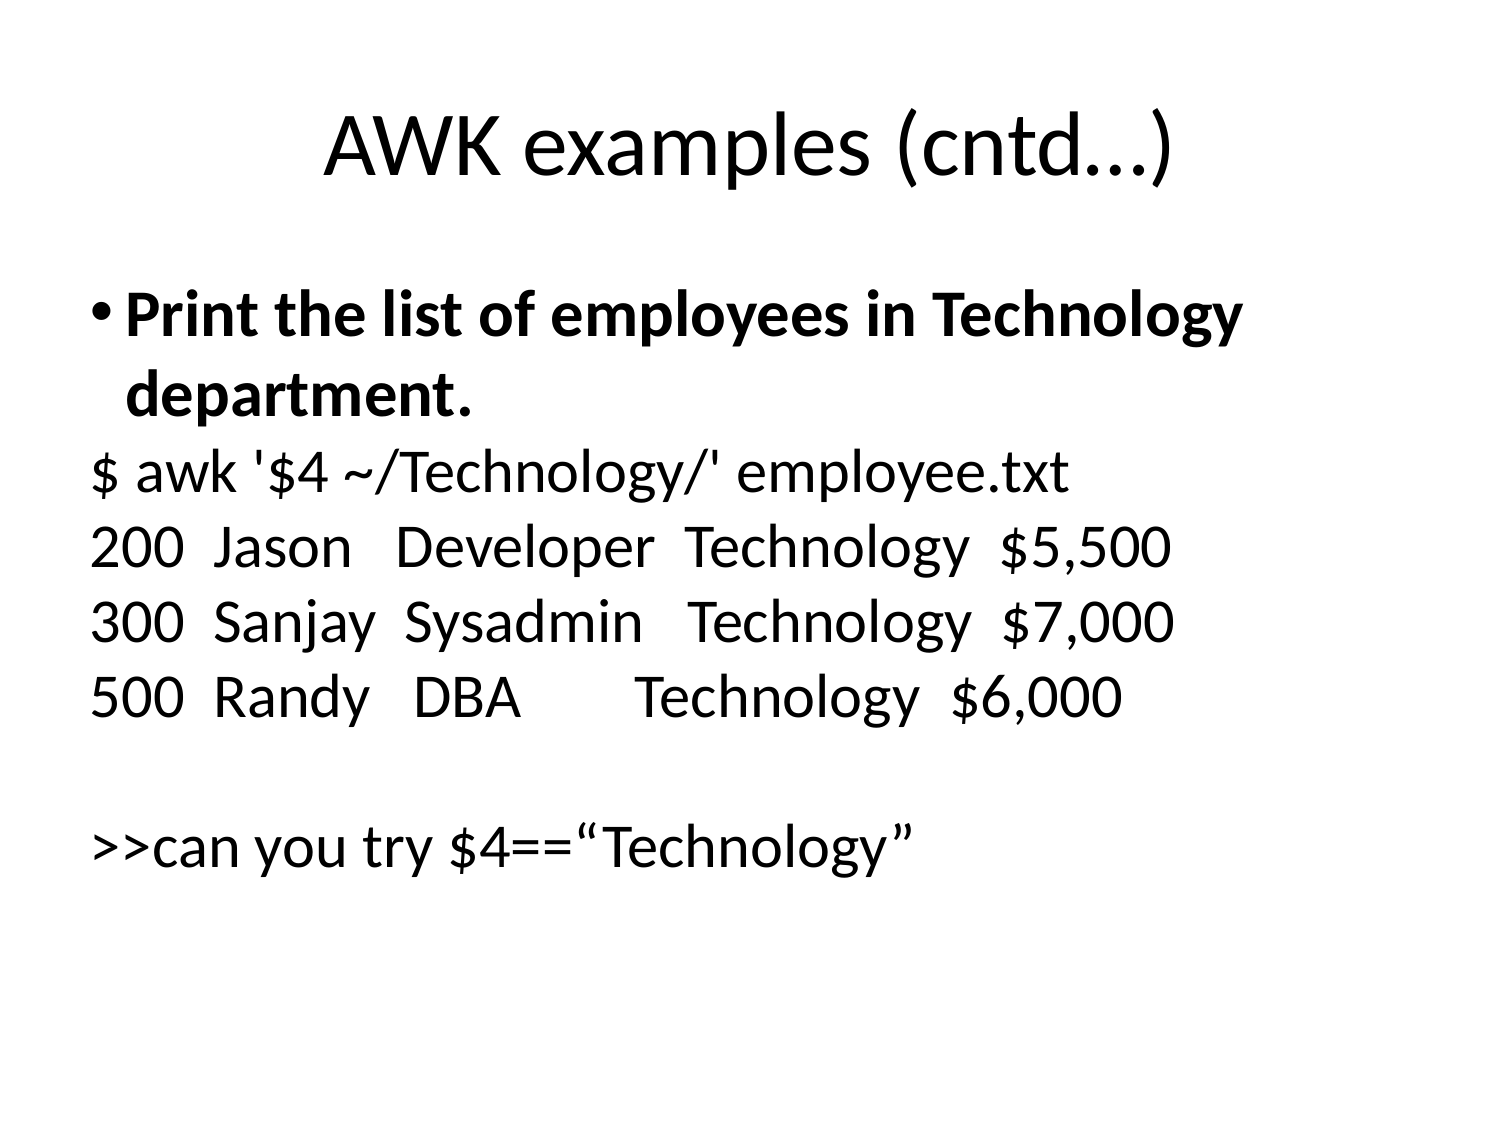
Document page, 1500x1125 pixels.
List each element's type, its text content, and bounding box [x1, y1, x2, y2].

text_box AWK examples (cntd…) [75, 45, 1425, 233]
text_box Print the list of employees in Technology department. $ awk '$4 ~/Technology/' employee.txt 200 Jason Developer Technology $5,500 300 Sanjay Sysadmin Technology $7,000 500 Randy DBA Technology $6,000 >>can you try $4==“Technology” [74, 262, 1463, 1005]
